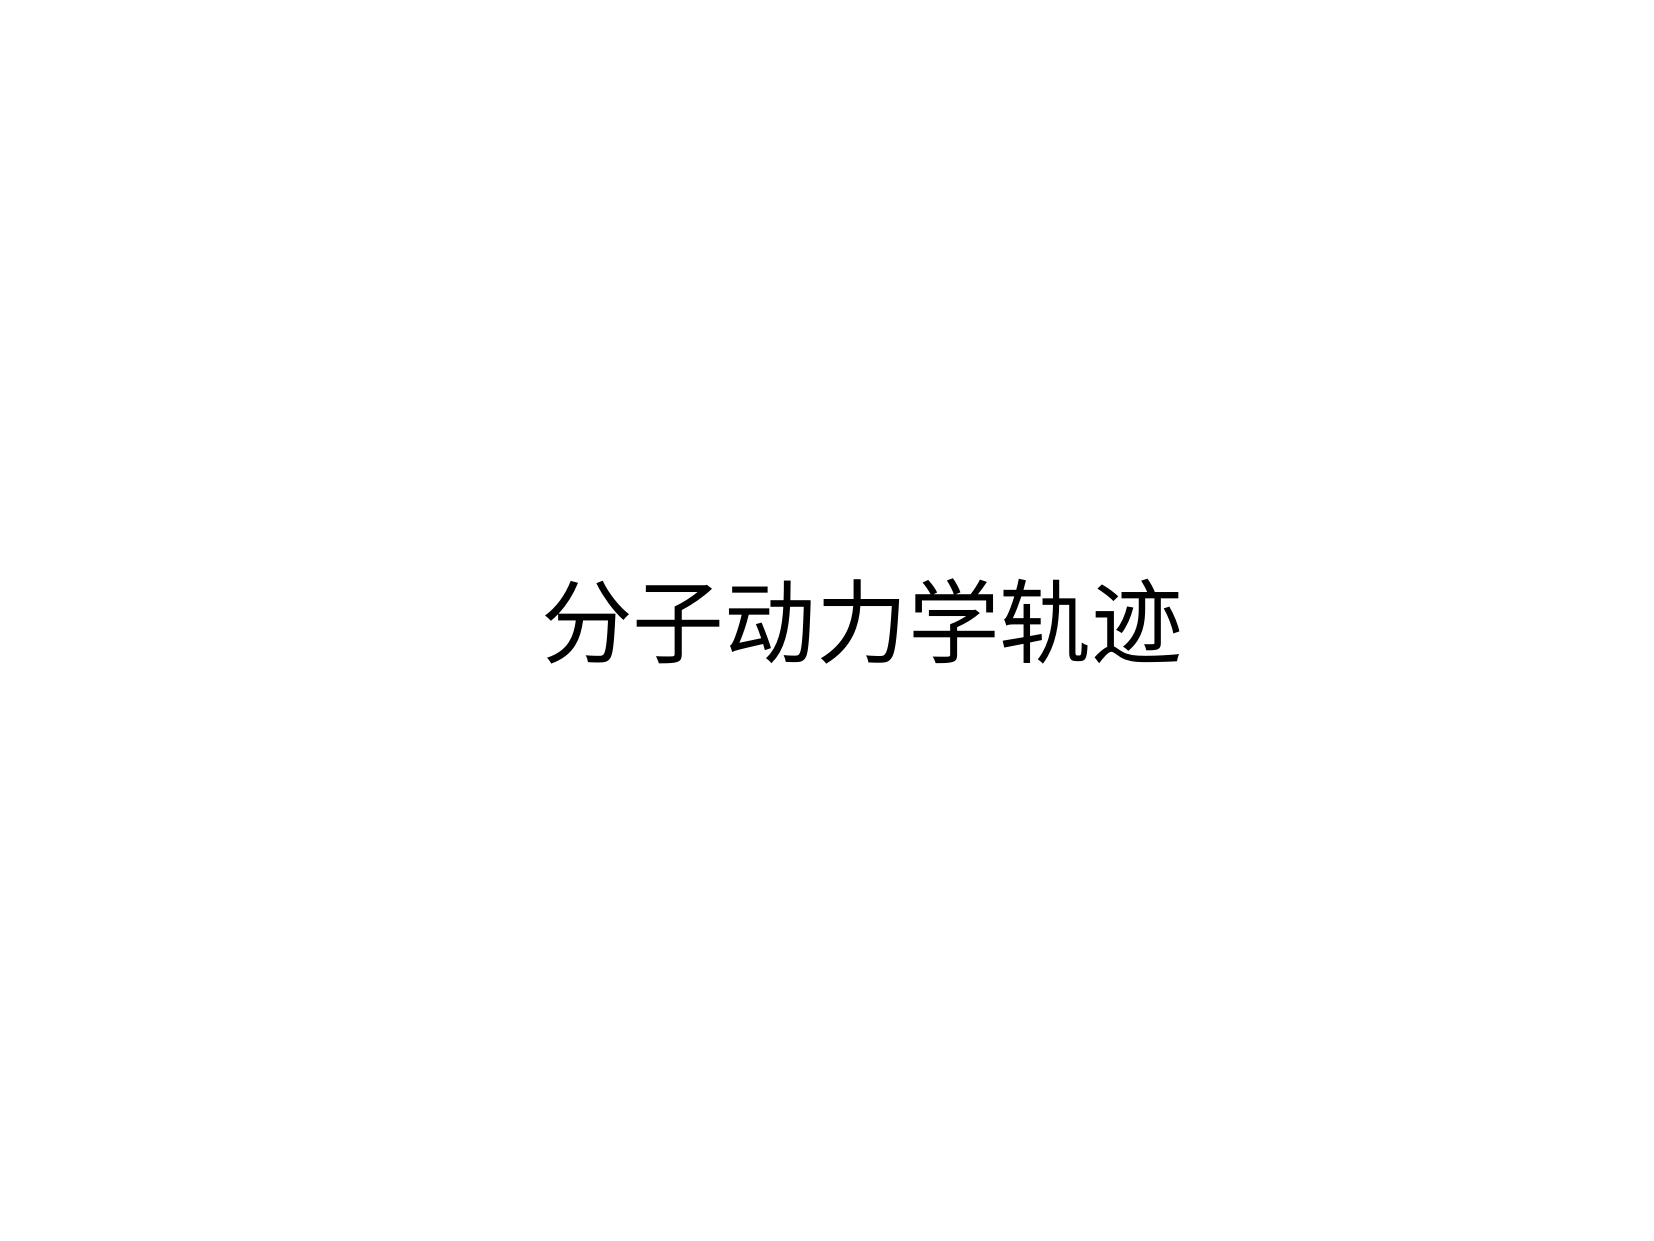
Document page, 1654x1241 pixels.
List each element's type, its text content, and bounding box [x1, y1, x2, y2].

title 分子动力学轨迹 [118, 513, 1607, 721]
